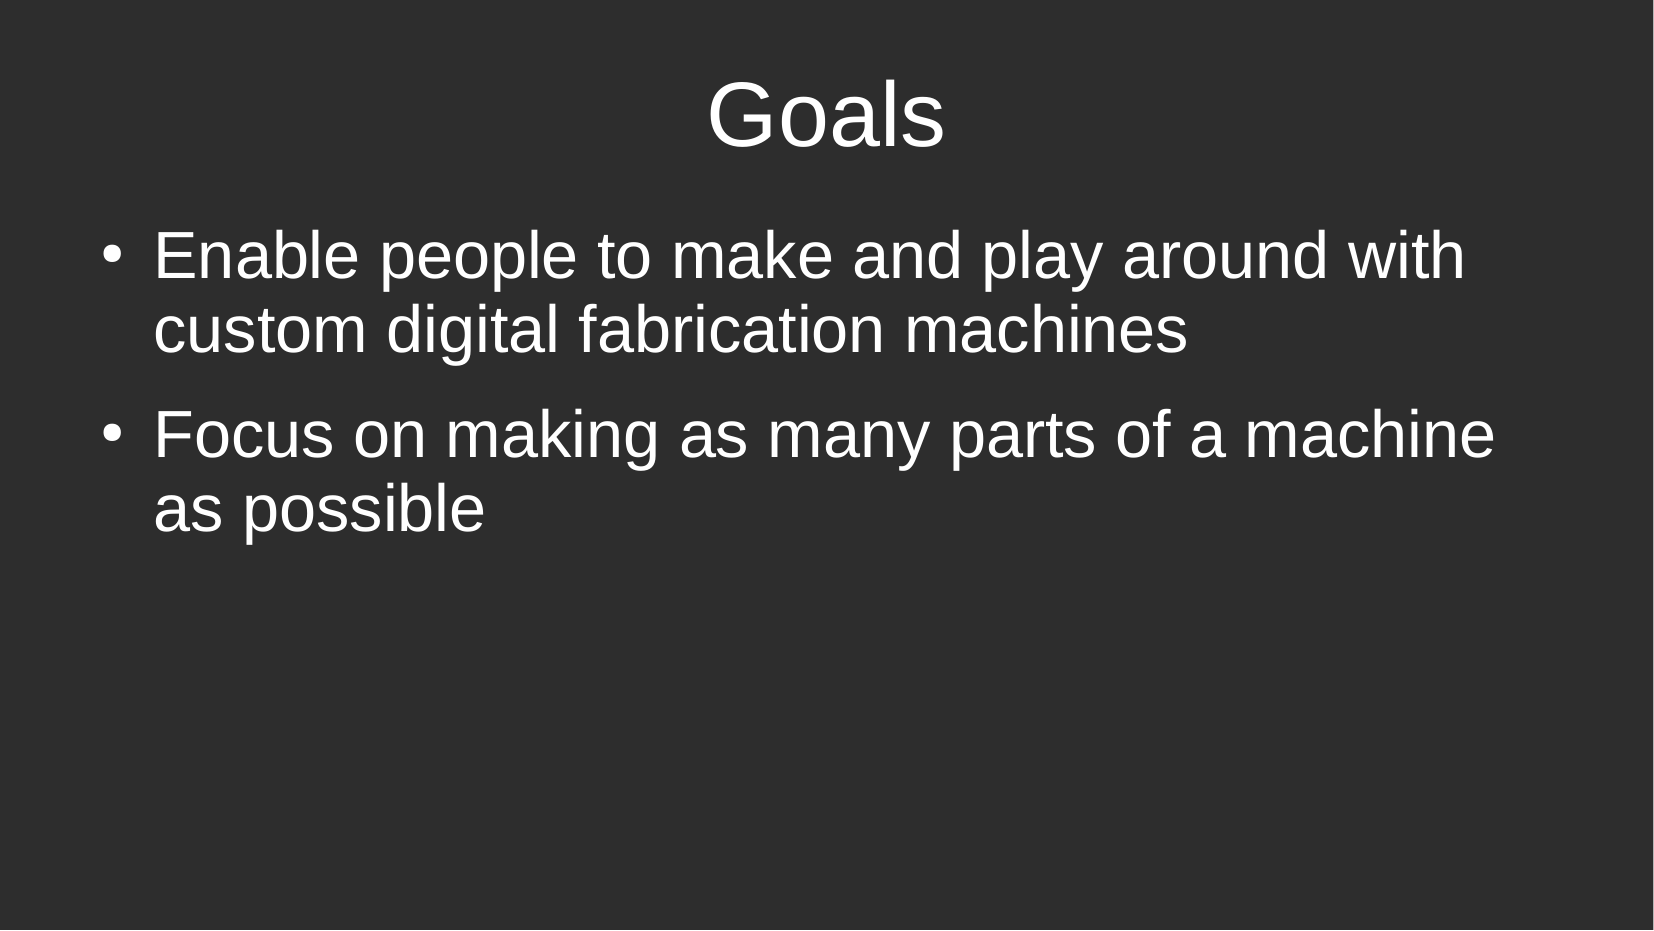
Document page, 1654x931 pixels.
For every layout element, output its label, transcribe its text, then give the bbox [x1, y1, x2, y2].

list Enable people to make and play around with custom digital fabrication machines Focus on making as many parts of a machine as possible [82, 217, 1571, 758]
title Goals [82, 37, 1571, 193]
